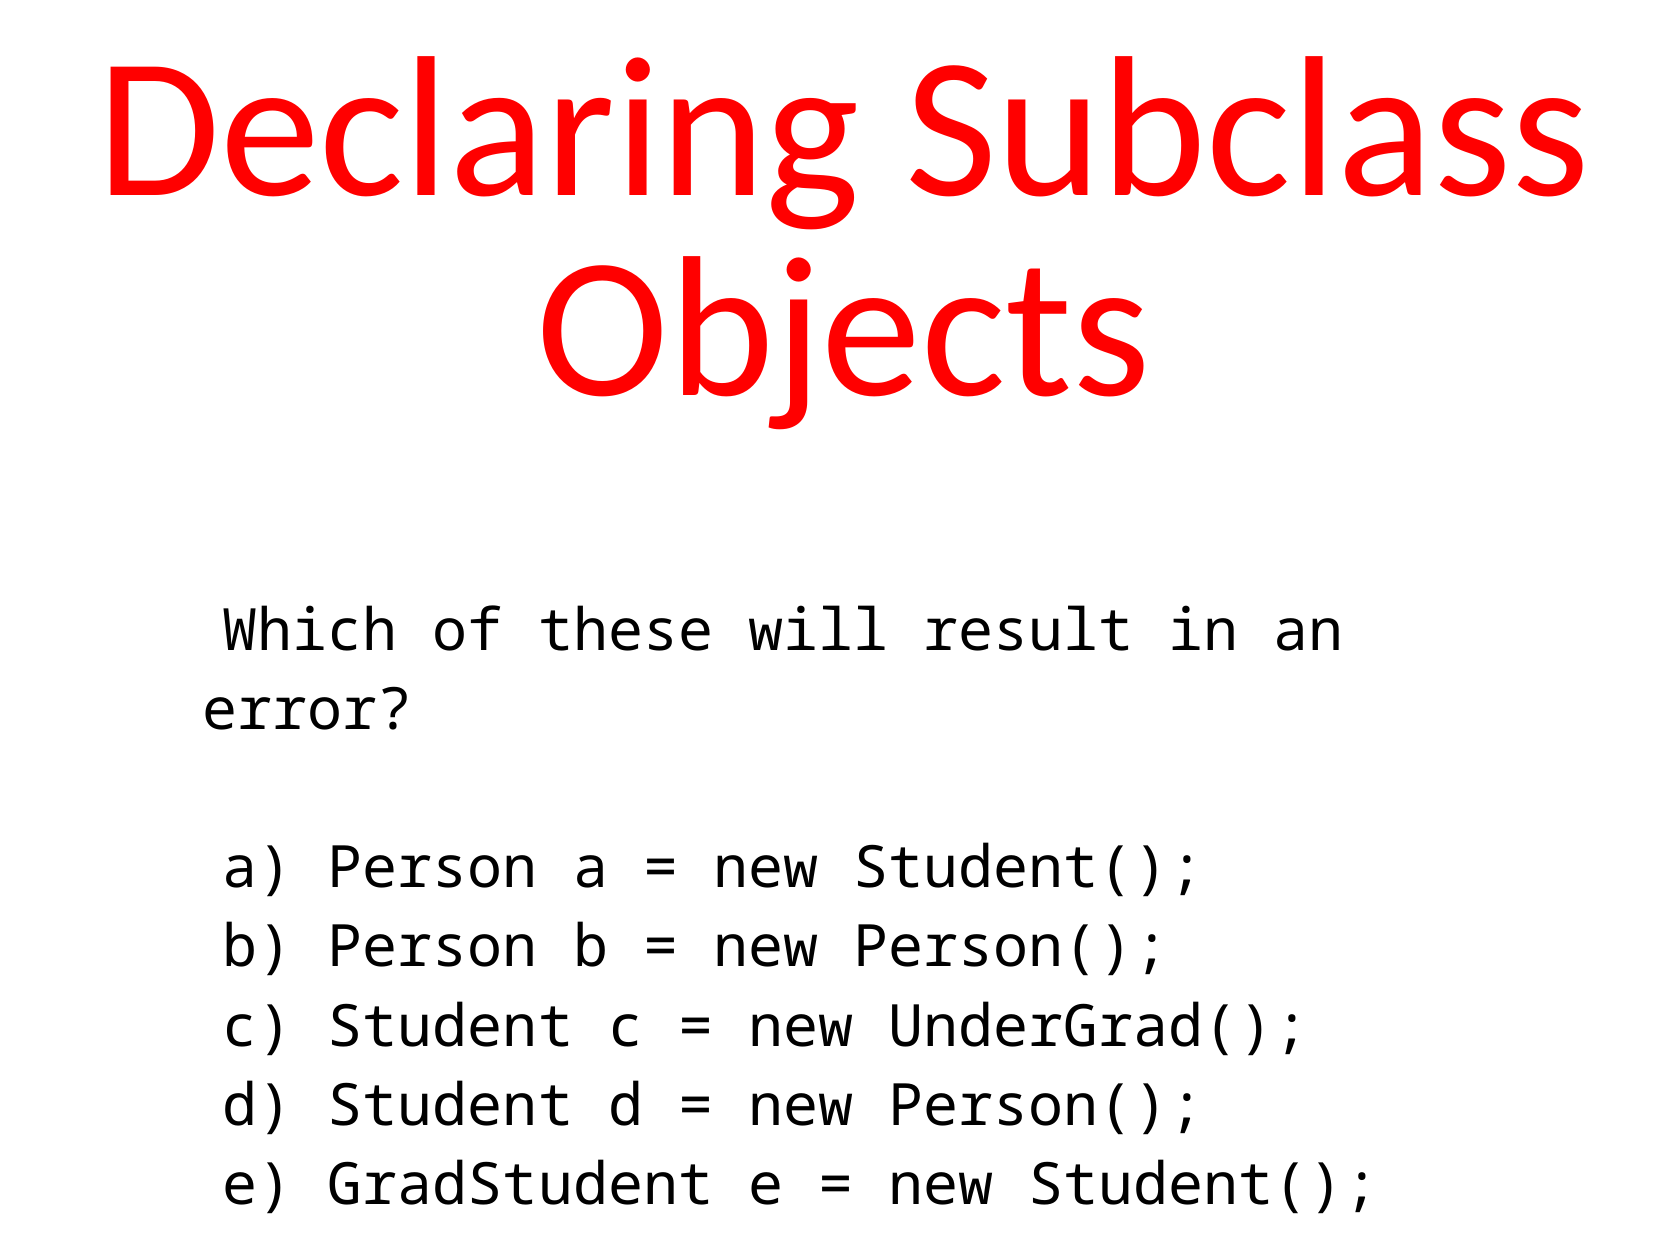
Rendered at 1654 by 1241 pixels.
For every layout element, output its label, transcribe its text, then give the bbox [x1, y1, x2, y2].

text_box Which of these will result in an error? a) Person a = new Student(); b) Person b = new Person(); c) Student c = new UnderGrad(); d) Student d = new Person(); e) GradStudent e = new Student(); [187, 580, 1538, 1208]
text_box Declaring Subclass Objects [37, 37, 1651, 541]
